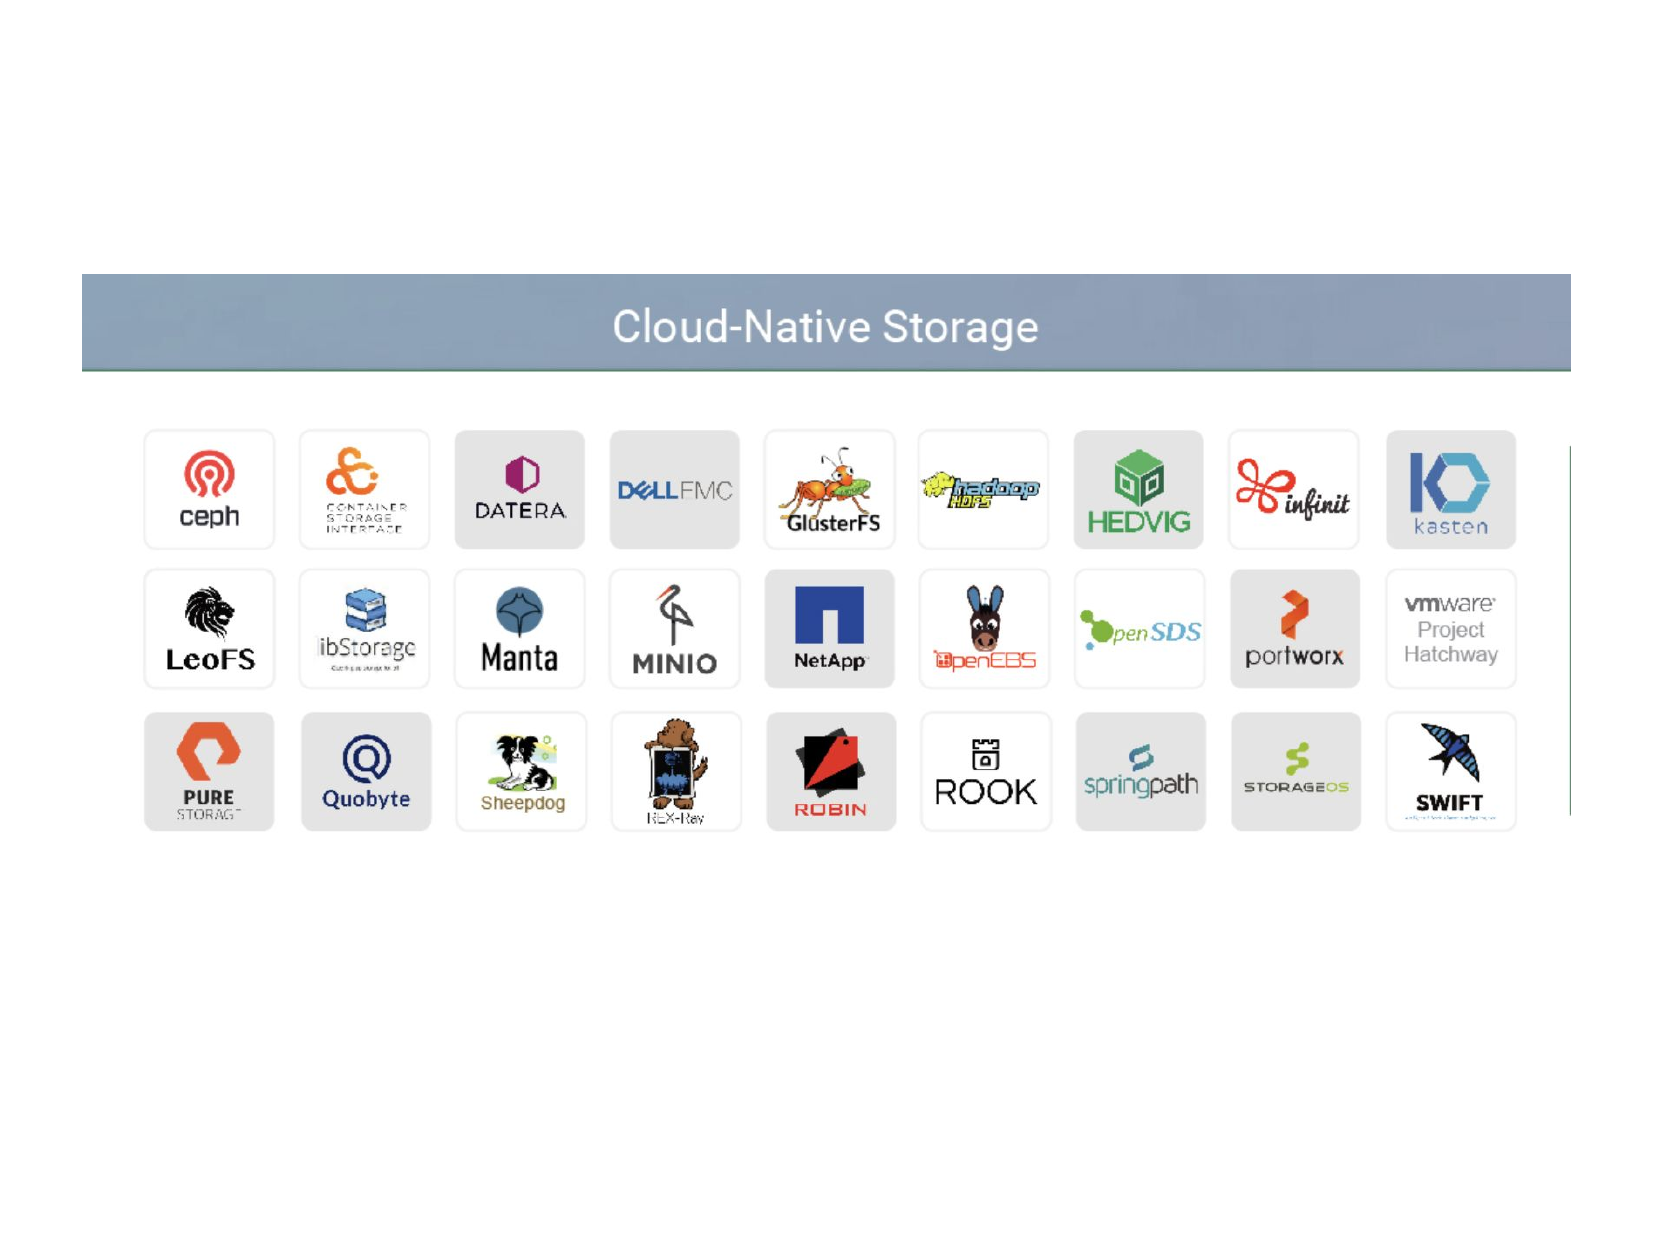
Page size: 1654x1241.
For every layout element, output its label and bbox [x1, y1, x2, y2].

picture [82, 274, 1571, 866]
